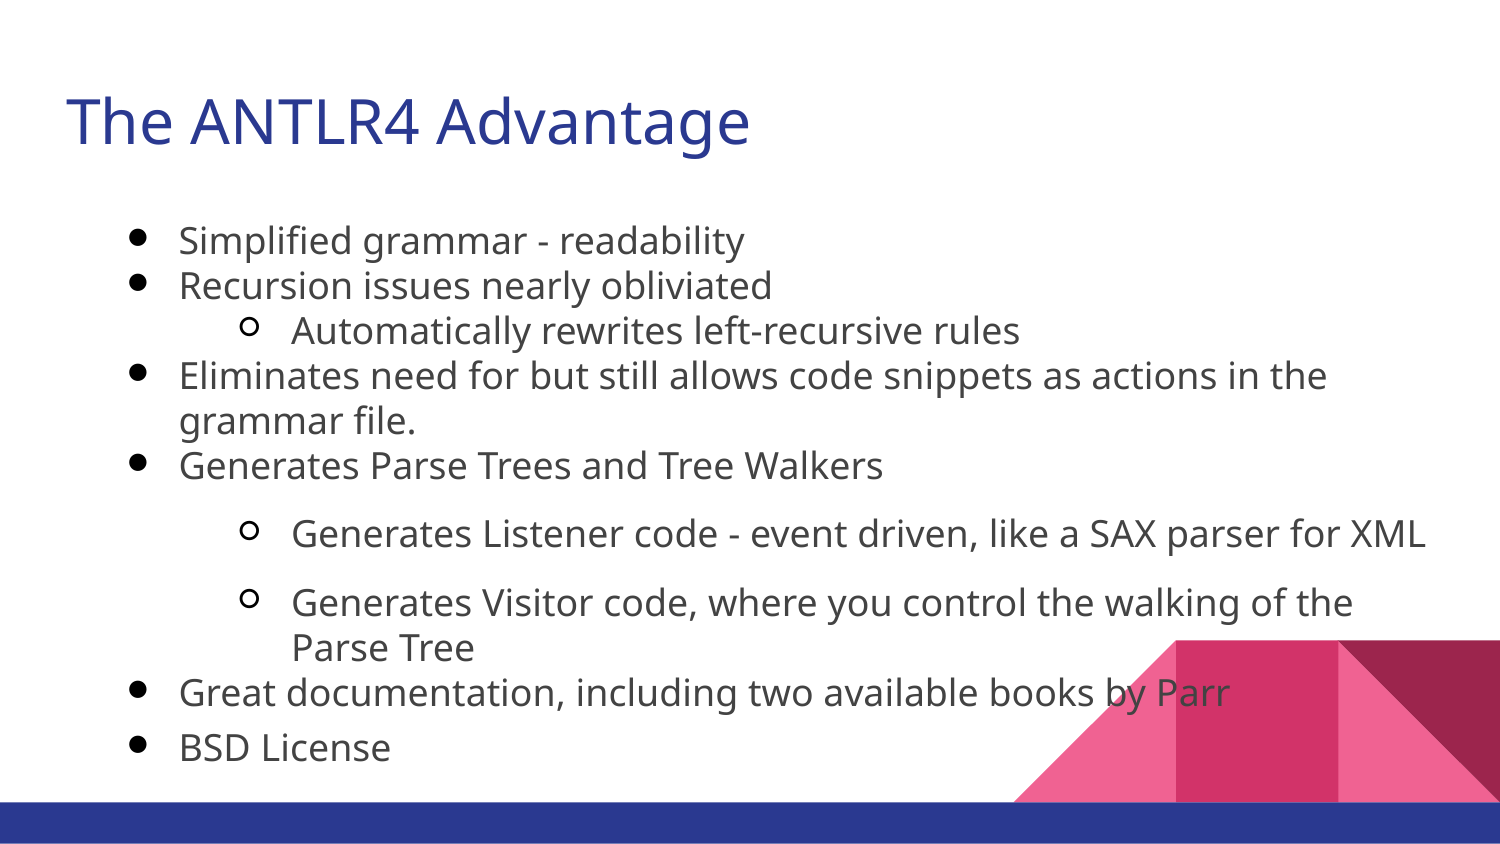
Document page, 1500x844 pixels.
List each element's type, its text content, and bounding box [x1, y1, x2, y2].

title The ANTLR4 Advantage [51, 67, 1449, 167]
list Simplified grammar - readability Recursion issues nearly obliviated Automatically rewrites left-recursive rules Eliminates need for but still allows code snippets as actions in the grammar file. Generates Parse Trees and Tree Walkers Generates Listener code - event driven, like a SAX parser for XML Generates Visitor code, where you control the walking of the Parse Tree Great documentation, including two available books by Parr BSD License [51, 201, 1449, 750]
